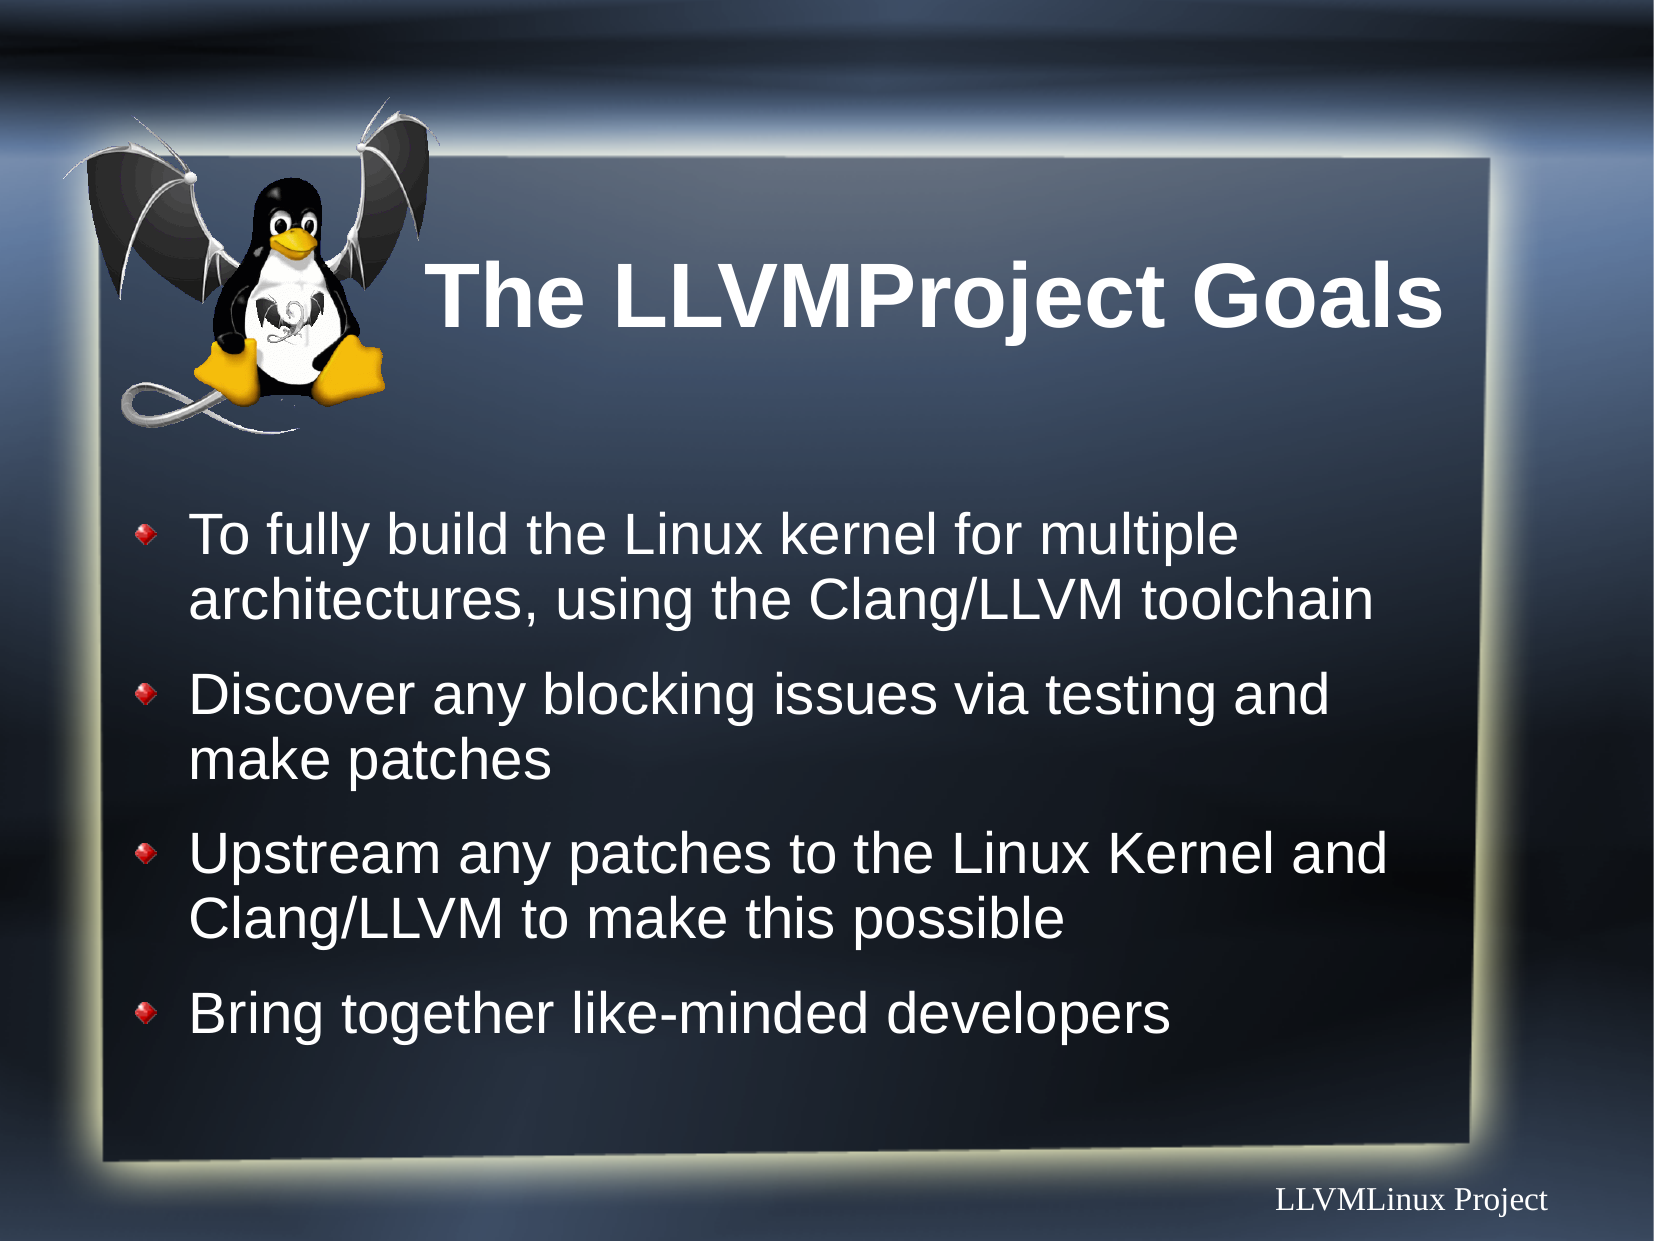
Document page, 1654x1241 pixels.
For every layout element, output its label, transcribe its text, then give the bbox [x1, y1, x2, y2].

picture [0, 0, 1654, 1241]
list To fully build the Linux kernel for multiple architectures, using the Clang/LLVM toolchain Discover any blocking issues via testing and make patches Upstream any patches to the Linux Kernel and Clang/LLVM to make this possible Bring together like-minded developers [118, 501, 1489, 1211]
title The LLVMProject Goals [443, 177, 1447, 414]
